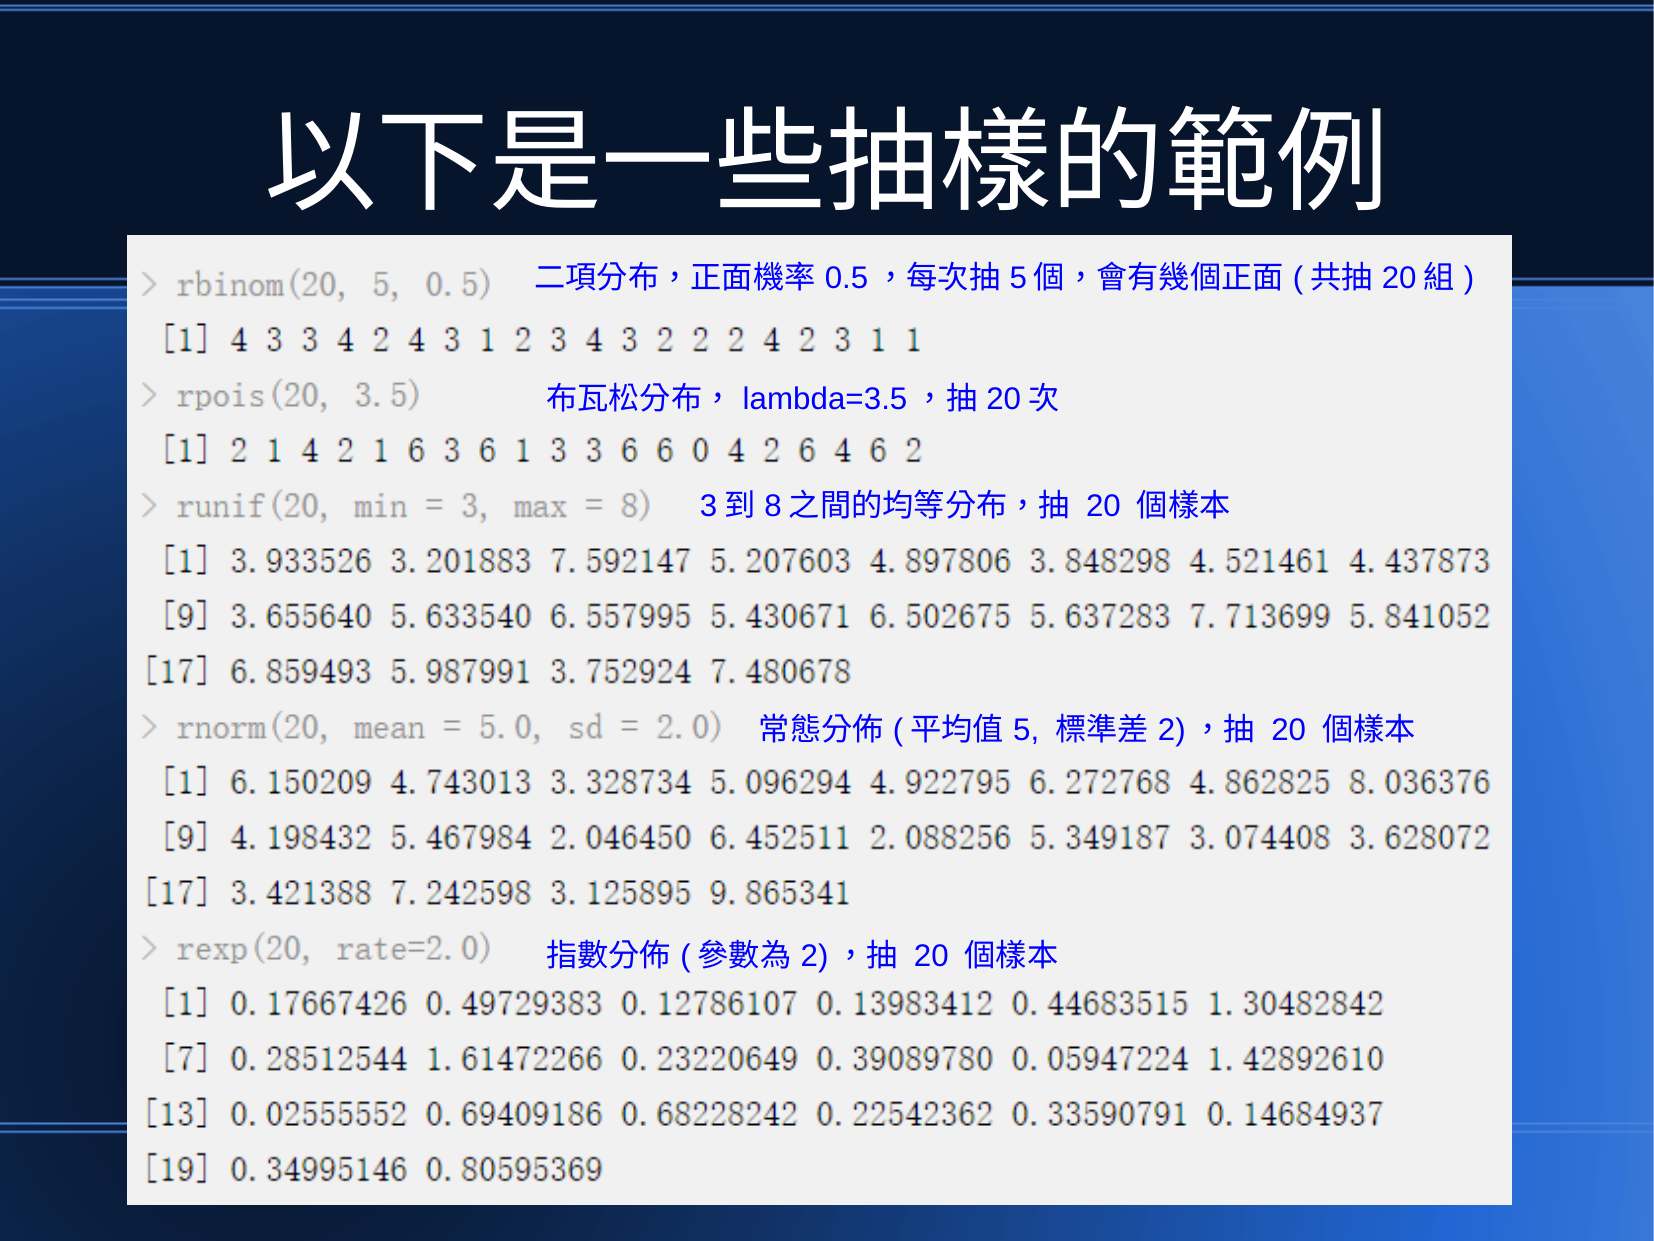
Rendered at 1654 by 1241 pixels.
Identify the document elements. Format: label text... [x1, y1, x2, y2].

text_box 布瓦松分布，lambda=3.5，抽20次 [531, 366, 1146, 426]
text_box 指數分佈(參數為2)，抽 20 個樣本 [531, 922, 1276, 1016]
text_box 二項分布，正面機率0.5，每次抽5個，會有幾個正面(共抽20組) [519, 244, 1512, 341]
picture [0, 0, 1654, 1241]
title 以下是一些抽樣的範例 [82, 49, 1571, 257]
text_box 3到8之間的均等分布，抽 20 個樣本 [685, 472, 1300, 532]
text_box 常態分佈(平均值5, 標準差2)，抽 20 個樣本 [744, 696, 1489, 790]
